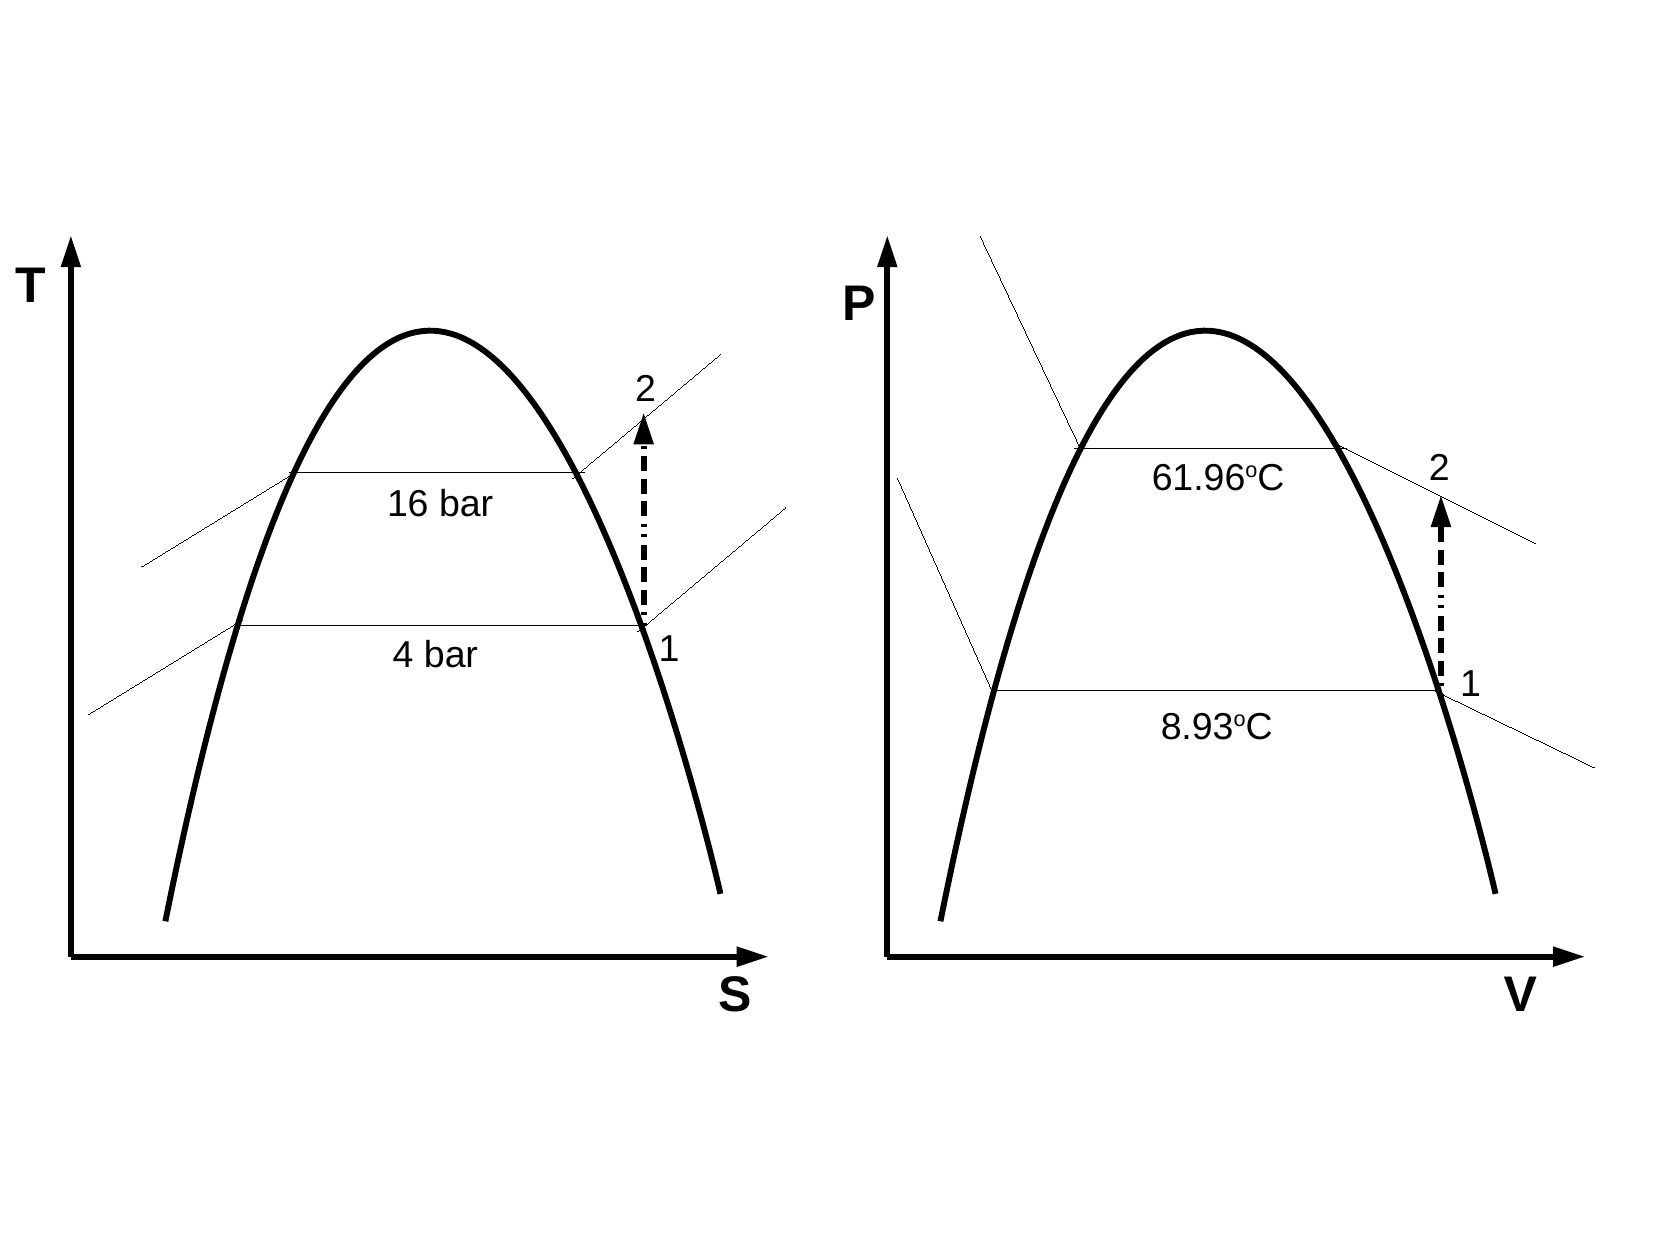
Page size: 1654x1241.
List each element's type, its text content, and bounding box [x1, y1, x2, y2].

text_box 4 bar [377, 625, 493, 689]
text_box 8.93oC [1146, 697, 1288, 756]
text_box 1 [643, 620, 695, 677]
text_box V [1488, 959, 1552, 1030]
text_box 2 [1414, 439, 1465, 497]
text_box 16 bar [372, 474, 508, 532]
text_box T [0, 250, 61, 321]
text_box S [703, 958, 767, 1030]
text_box 1 [1445, 655, 1496, 713]
text_box P [827, 268, 891, 339]
text_box 2 [620, 360, 671, 418]
text_box 61.96oC [1137, 448, 1300, 508]
